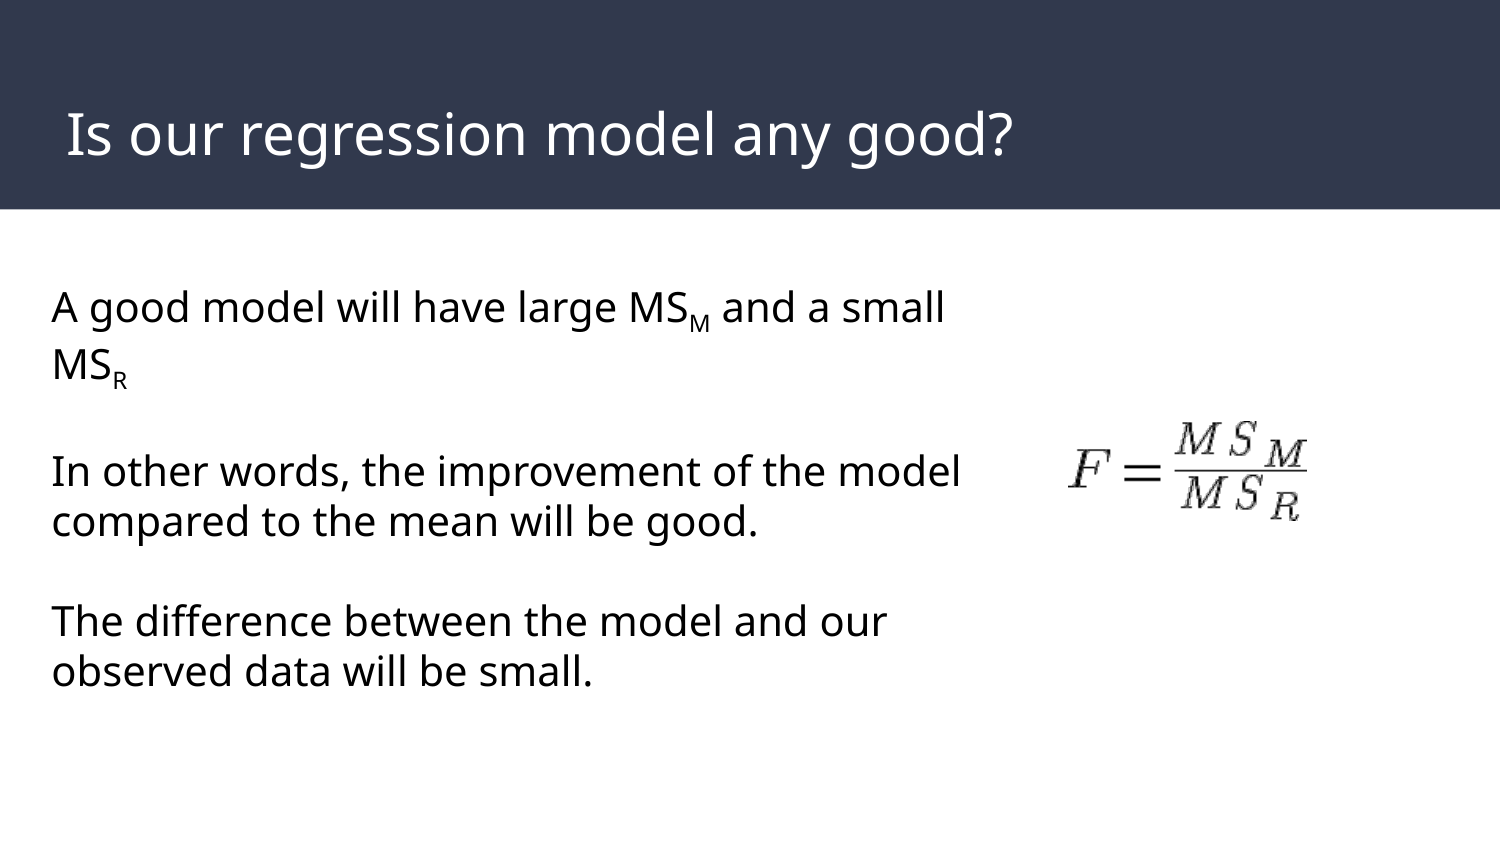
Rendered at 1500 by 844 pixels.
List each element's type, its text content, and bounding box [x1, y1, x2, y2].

title Is our regression model any good? [51, 82, 1449, 185]
picture [1068, 421, 1307, 521]
text_box A good model will have large MSM and a small MSR In other words, the improvement of the model compared to the mean will be good. The difference between the model and our observed data will be small. [36, 265, 1031, 815]
